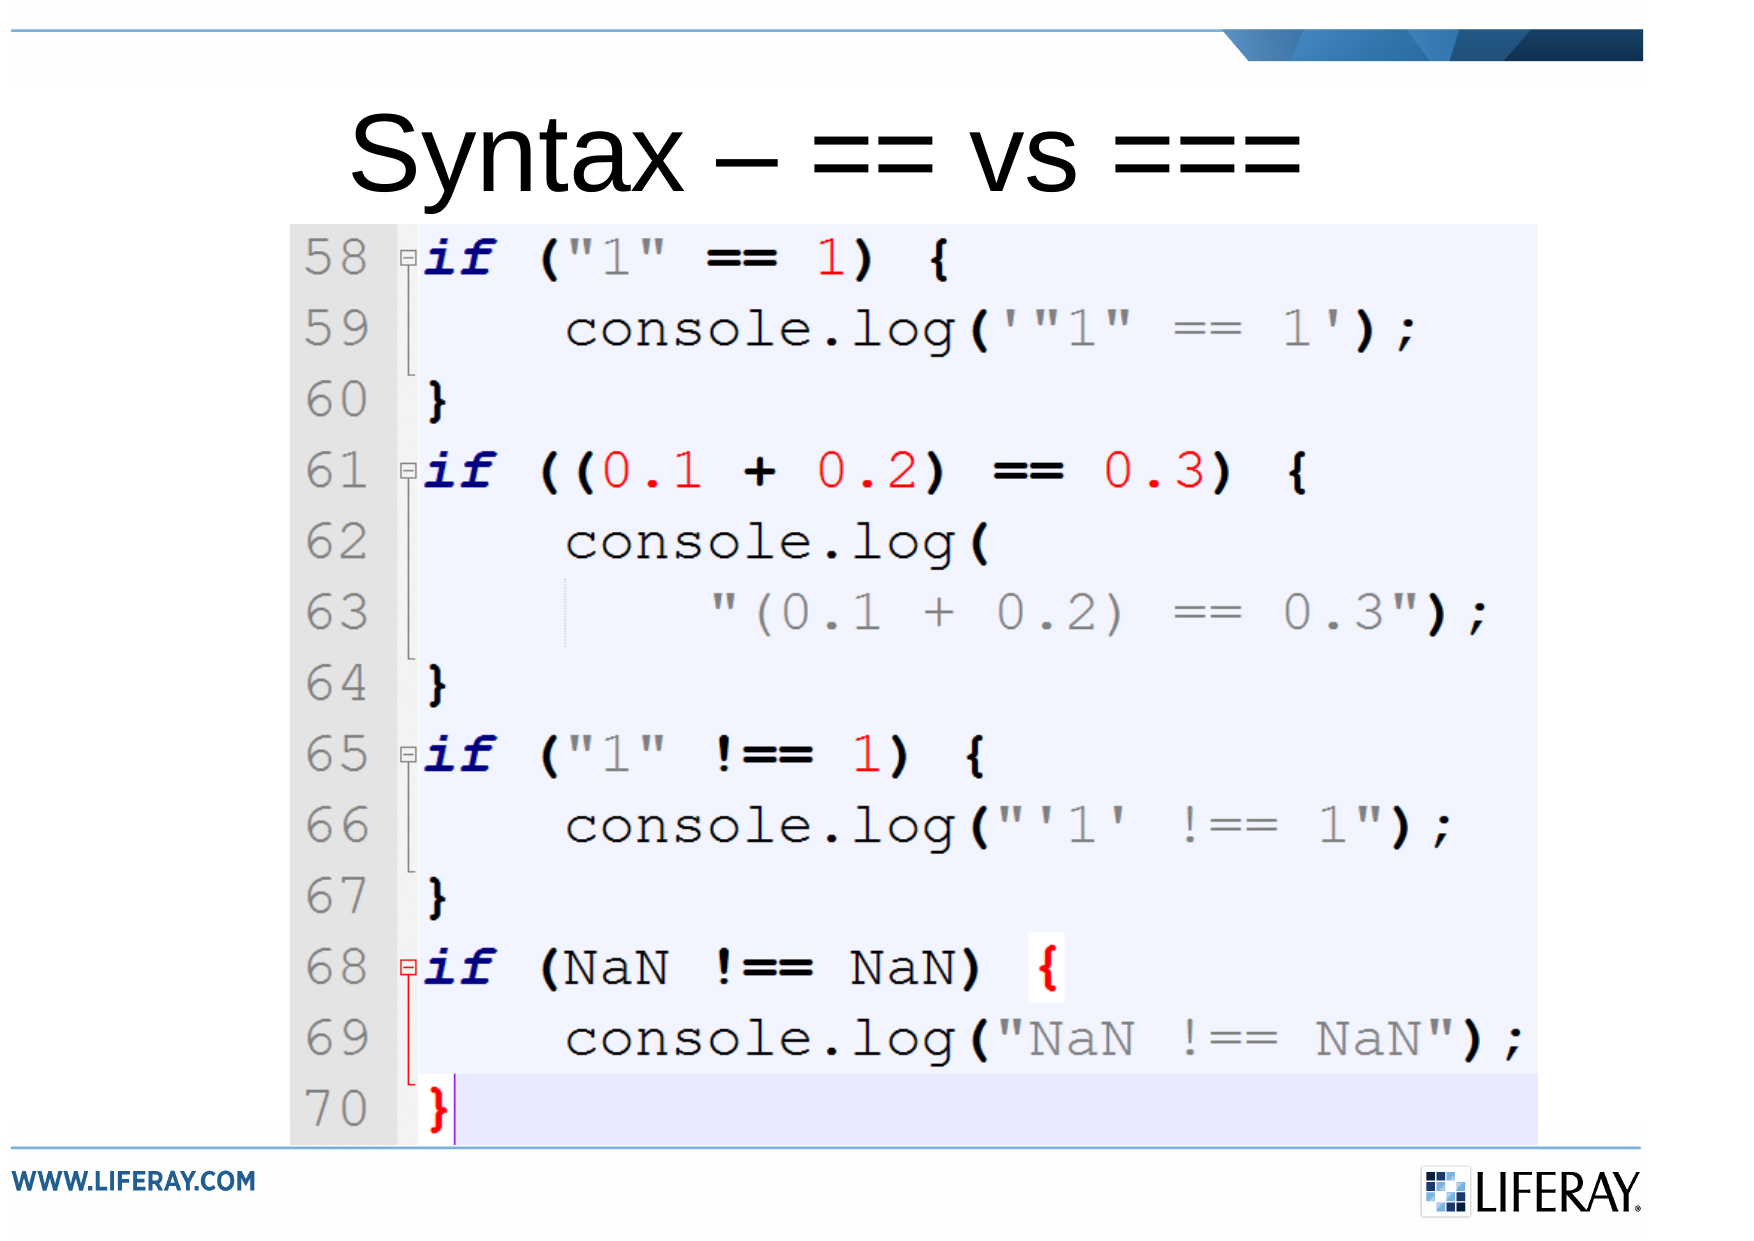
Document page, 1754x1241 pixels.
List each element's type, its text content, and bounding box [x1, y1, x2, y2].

picture [9, 224, 1642, 1234]
title Syntax – == vs === [82, 49, 1571, 257]
picture [11, 0, 1644, 84]
